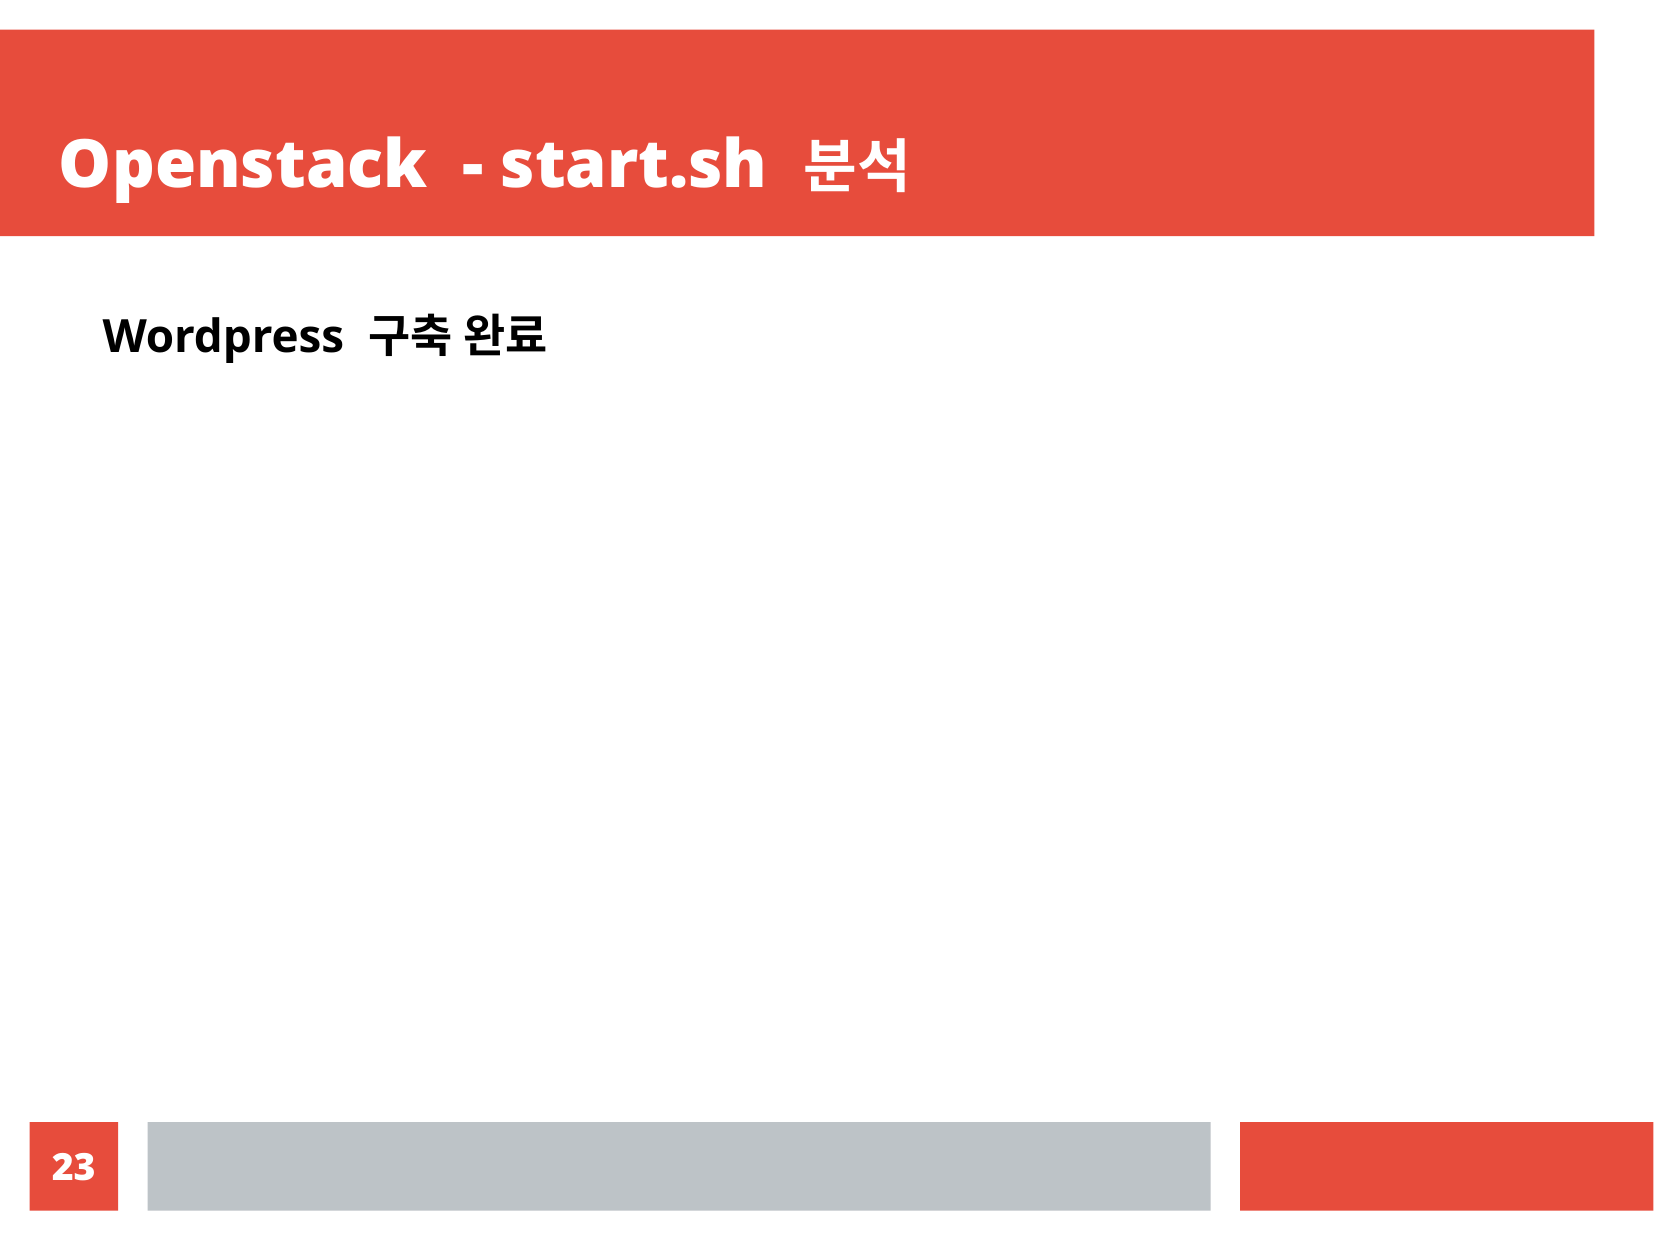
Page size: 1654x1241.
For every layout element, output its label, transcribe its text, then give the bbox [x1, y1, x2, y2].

title Openstack - start.sh 분석 [59, 59, 1595, 207]
text_box Wordpress 구축 완료 [52, 292, 1540, 365]
